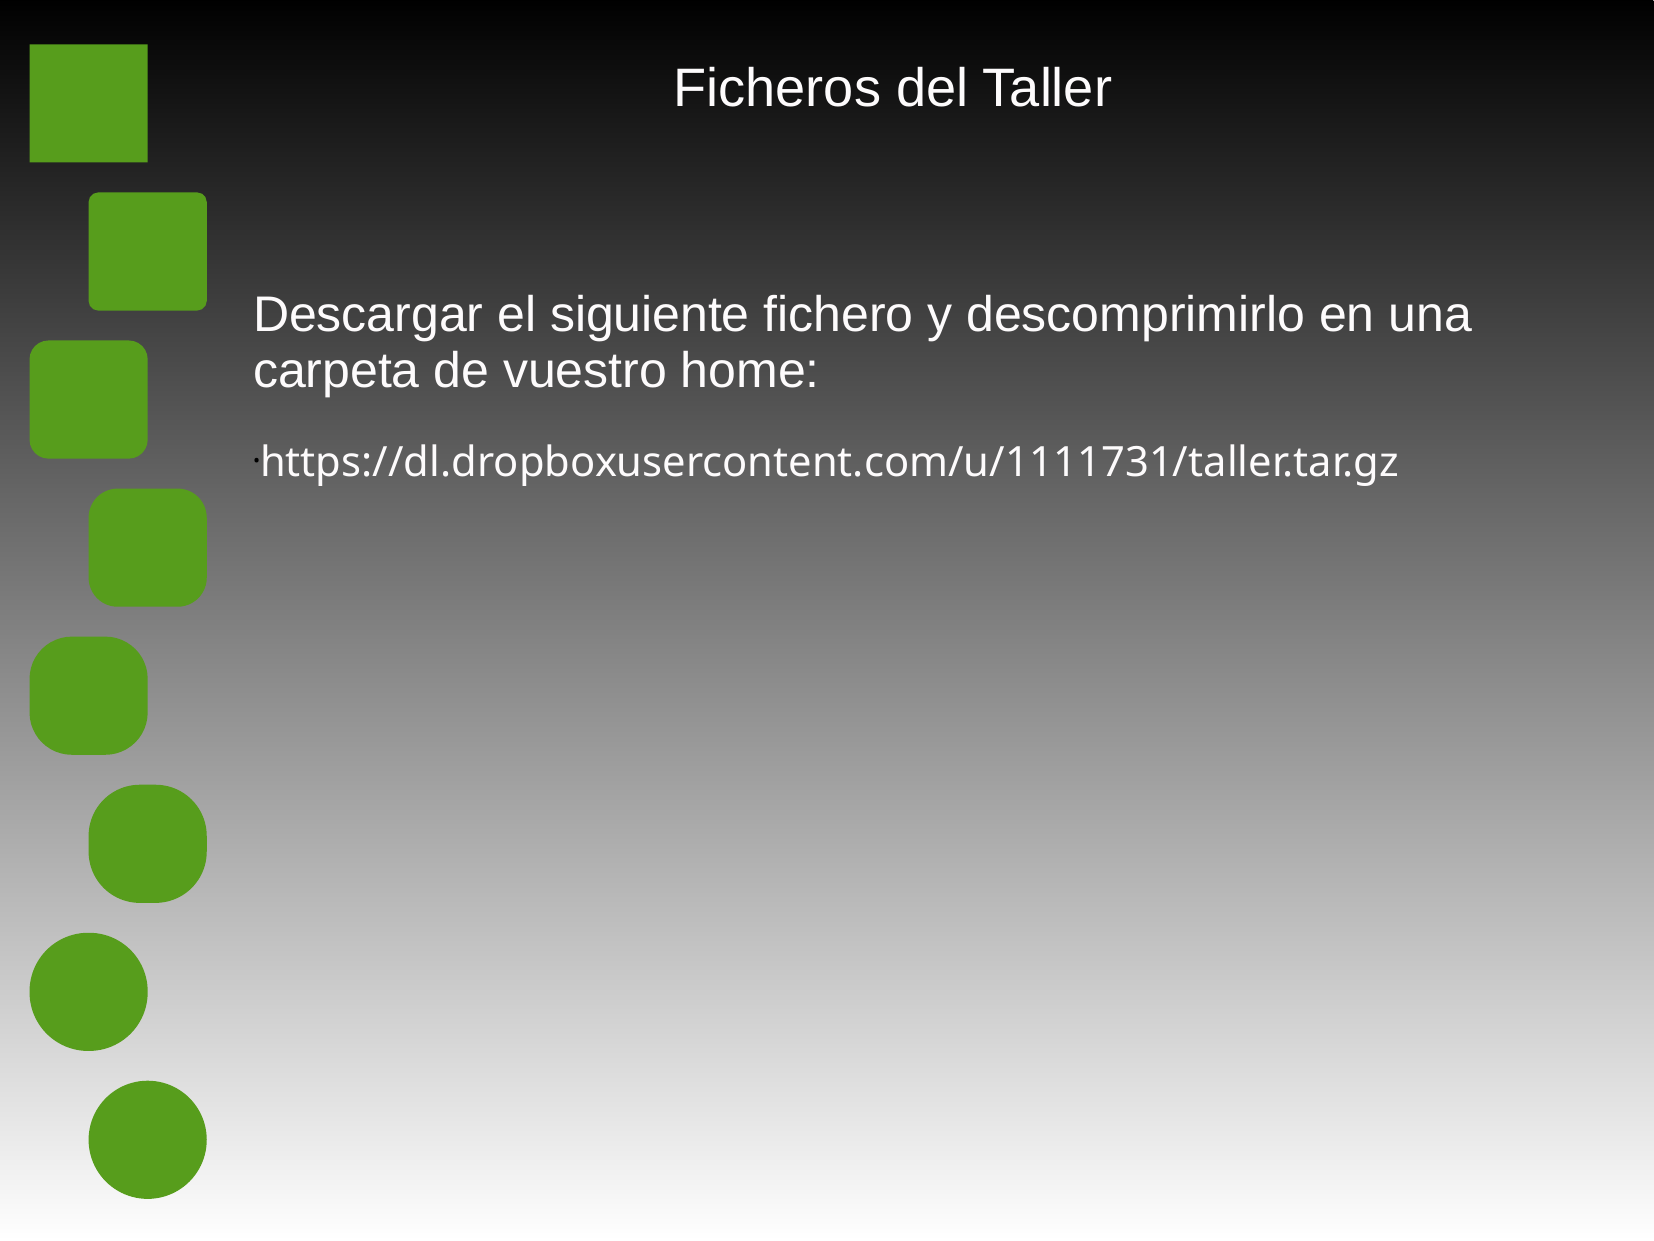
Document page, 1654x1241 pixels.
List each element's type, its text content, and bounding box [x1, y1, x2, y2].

title Ficheros del Taller [214, 49, 1571, 236]
text_box Descargar el siguiente fichero y descomprimirlo en una carpeta de vuestro home: https://dl.dropboxusercontent.com/u/1111731/taller.tar.gz [238, 278, 1632, 1219]
